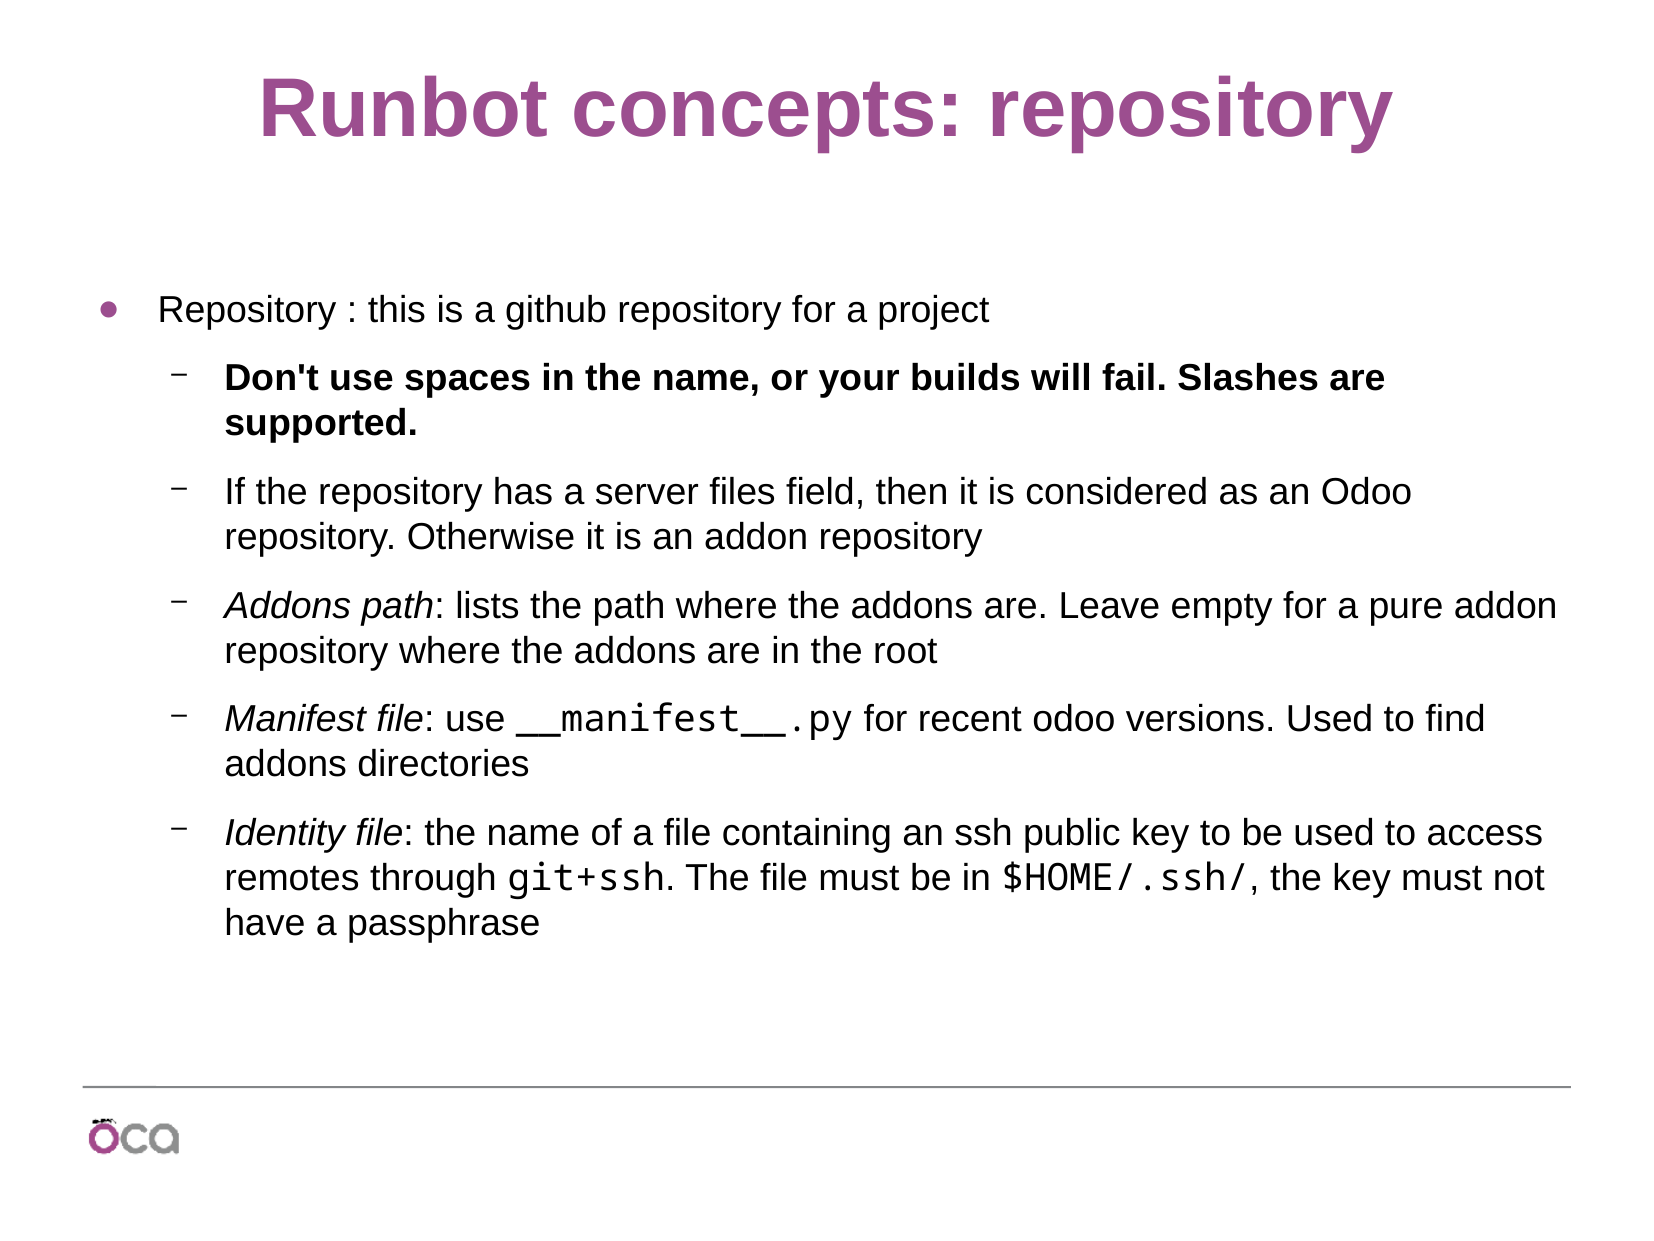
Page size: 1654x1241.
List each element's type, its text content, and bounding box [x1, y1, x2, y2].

title Runbot concepts: repository [82, 0, 1571, 207]
list Repository : this is a github repository for a project Don't use spaces in the name, or your builds will fail. Slashes are supported. If the repository has a server files field, then it is considered as an Odoo repository. Otherwise it is an addon repository Addons path: lists the path where the addons are. Leave empty for a pure addon repository where the addons are in the root Manifest file: use __manifest__.py for recent odoo versions. Used to find addons directories Identity file: the name of a file containing an ssh public key to be used to access remotes through git+ssh. The file must be in $HOME/.ssh/, the key must not have a passphrase [82, 284, 1571, 1004]
picture [82, 1089, 186, 1191]
